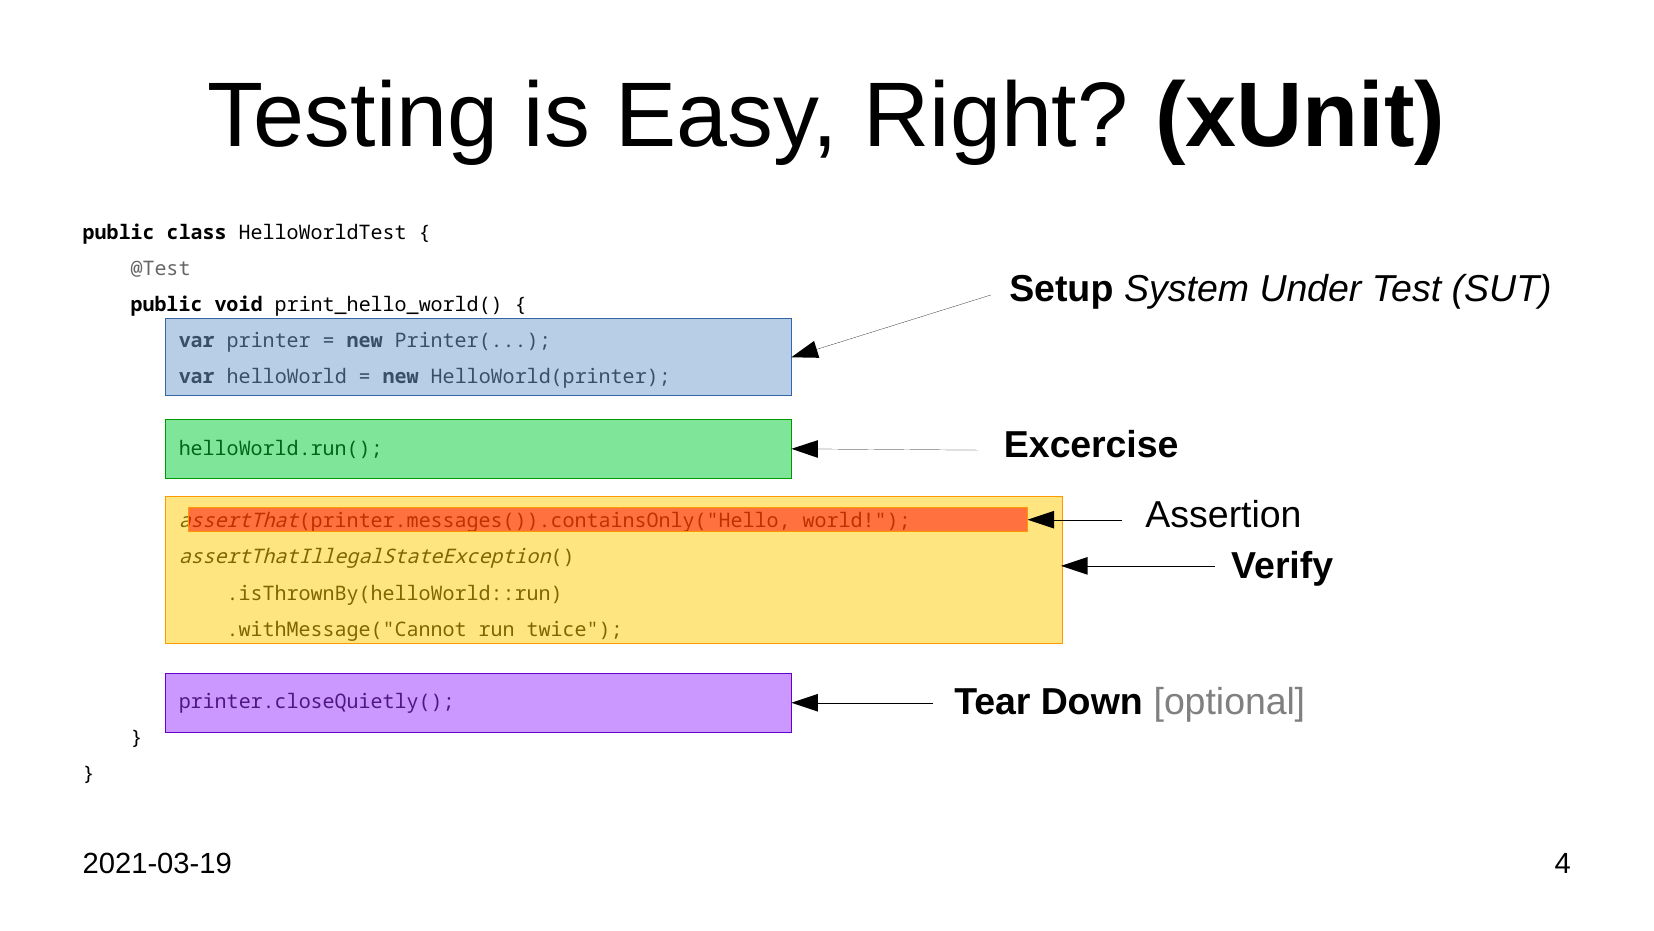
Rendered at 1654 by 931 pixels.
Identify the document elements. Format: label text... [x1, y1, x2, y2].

text_box [165, 318, 792, 396]
text_box Tear Down [optional] [939, 673, 1335, 745]
text_box [165, 419, 792, 479]
text_box Excercise [989, 415, 1194, 473]
text_box Assertion [1130, 486, 1317, 544]
text_box Setup System Under Test (SUT) [994, 259, 1568, 317]
text_box Verify [1216, 537, 1349, 595]
title Testing is Easy, Right? (xUnit) [82, 37, 1571, 193]
list public class HelloWorldTest { @Test public void print_hello_world() { var printer = new Printer(...); var helloWorld = new HelloWorld(printer); helloWorld.run(); assertThat(printer.messages()).containsOnly("Hello, world!"); assertThatIllegalStateException() .isThrownBy(helloWorld::run) .withMessage("Cannot run twice"); printer.closeQuietly(); } } [82, 217, 1571, 804]
text_box [165, 496, 1063, 644]
text_box [165, 673, 792, 733]
